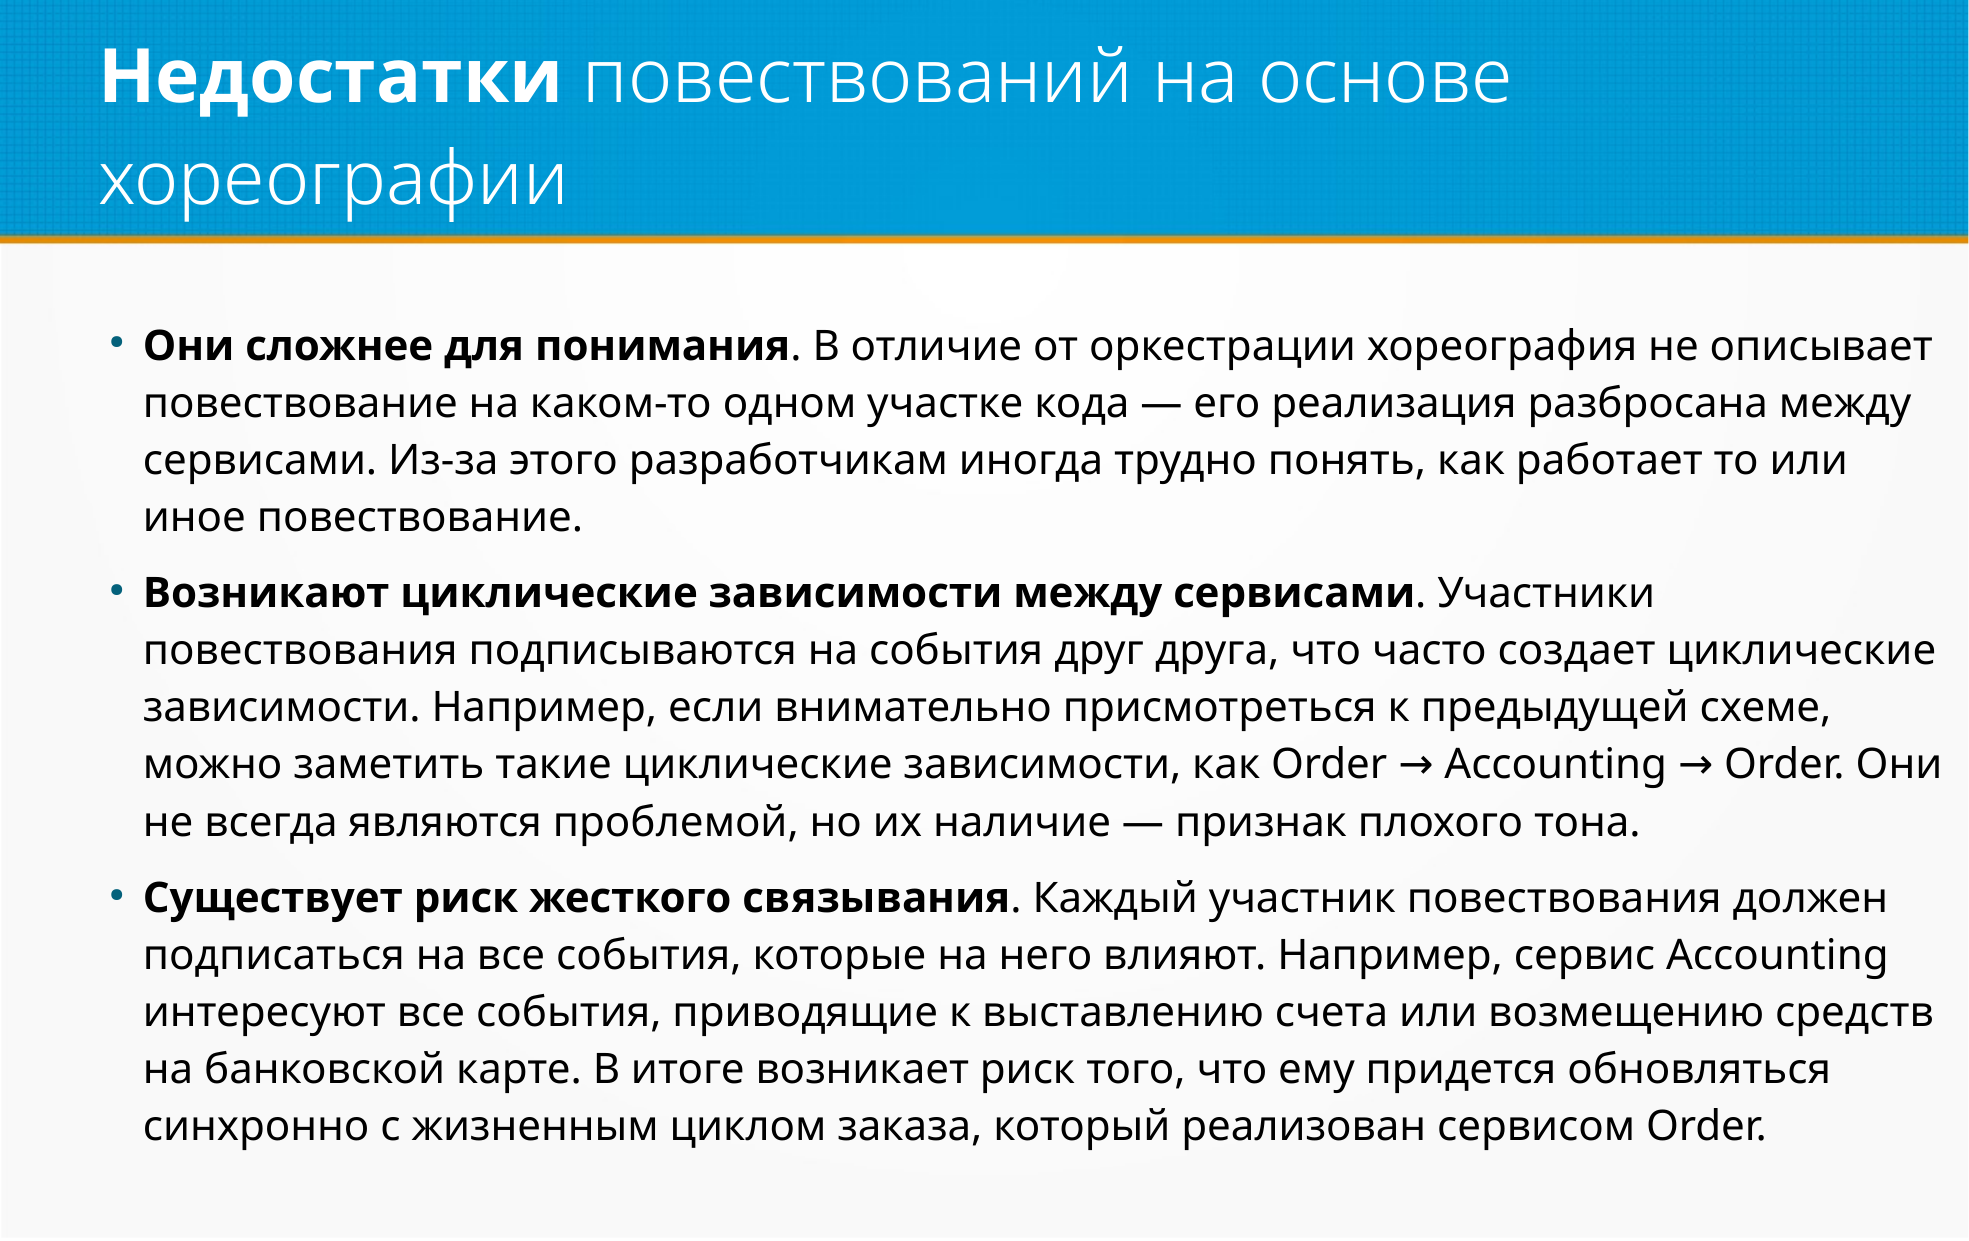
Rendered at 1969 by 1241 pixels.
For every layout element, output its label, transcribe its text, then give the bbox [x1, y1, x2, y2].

title Недостатки повествований на основе хореографии [98, 19, 1870, 227]
picture [0, 233, 1969, 1241]
list Они сложнее для понимания. В отличие от оркестрации хореография не описывает повествование на каком-то одном участке кода — его реализация разбросана между сервисами. Из-за этого разработчикам иногда трудно понять, как работает то или иное повествование. Возникают циклические зависимости между сервисами. Участники повествования подписываются на события друг друга, что часто создает циклические зависимости. Например, если внимательно присмотреться к предыдущей схеме, можно заметить такие циклические зависимости, как Order → Accounting → Order. Они не всегда являются проблемой, но их наличие — признак плохого тона. Существует риск жесткого связывания. Каждый участник повествования должен подписаться на все события, которые на него влияют. Например, сервис Accounting интересуют все события, приводящие к выставлению счета или возмещению средств на банковской карте. В итоге возникает риск того, что ему придется обновляться синхронно с жизненным циклом заказа, который реализован сервисом Order. [98, 315, 1949, 1193]
